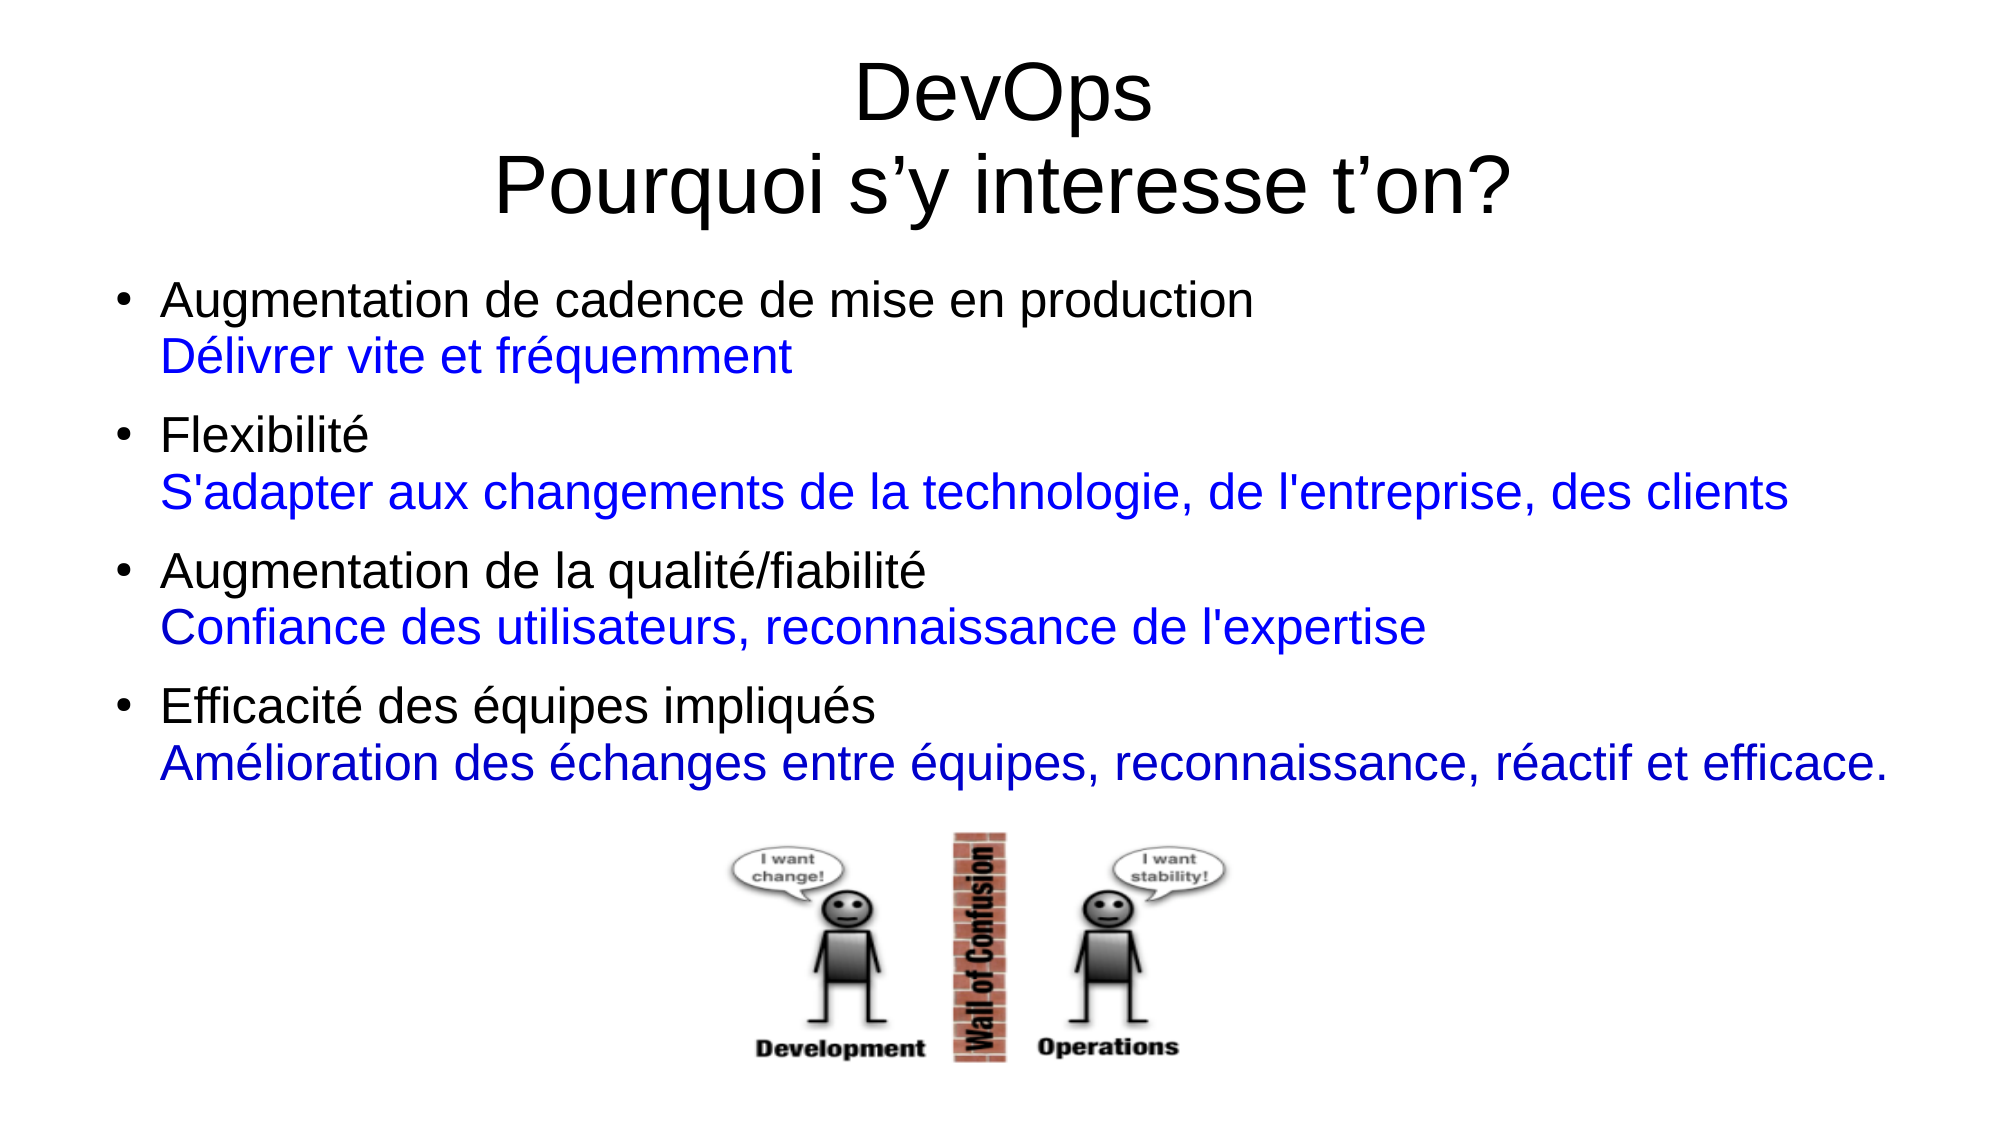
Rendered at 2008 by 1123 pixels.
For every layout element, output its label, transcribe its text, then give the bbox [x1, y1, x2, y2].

picture [708, 804, 1250, 1091]
title DevOps Pourquoi s’y interesse t’on? [100, 44, 1908, 233]
list Augmentation de cadence de mise en production Délivrer vite et fréquemment Flexibilité S'adapter aux changements de la technologie, de l'entreprise, des clients Augmentation de la qualité/fiabilité Confiance des utilisateurs, reconnaissance de l'expertise Efficacité des équipes impliqués Amélioration des échanges entre équipes, reconnaissance, réactif et efficace. [100, 271, 1908, 804]
